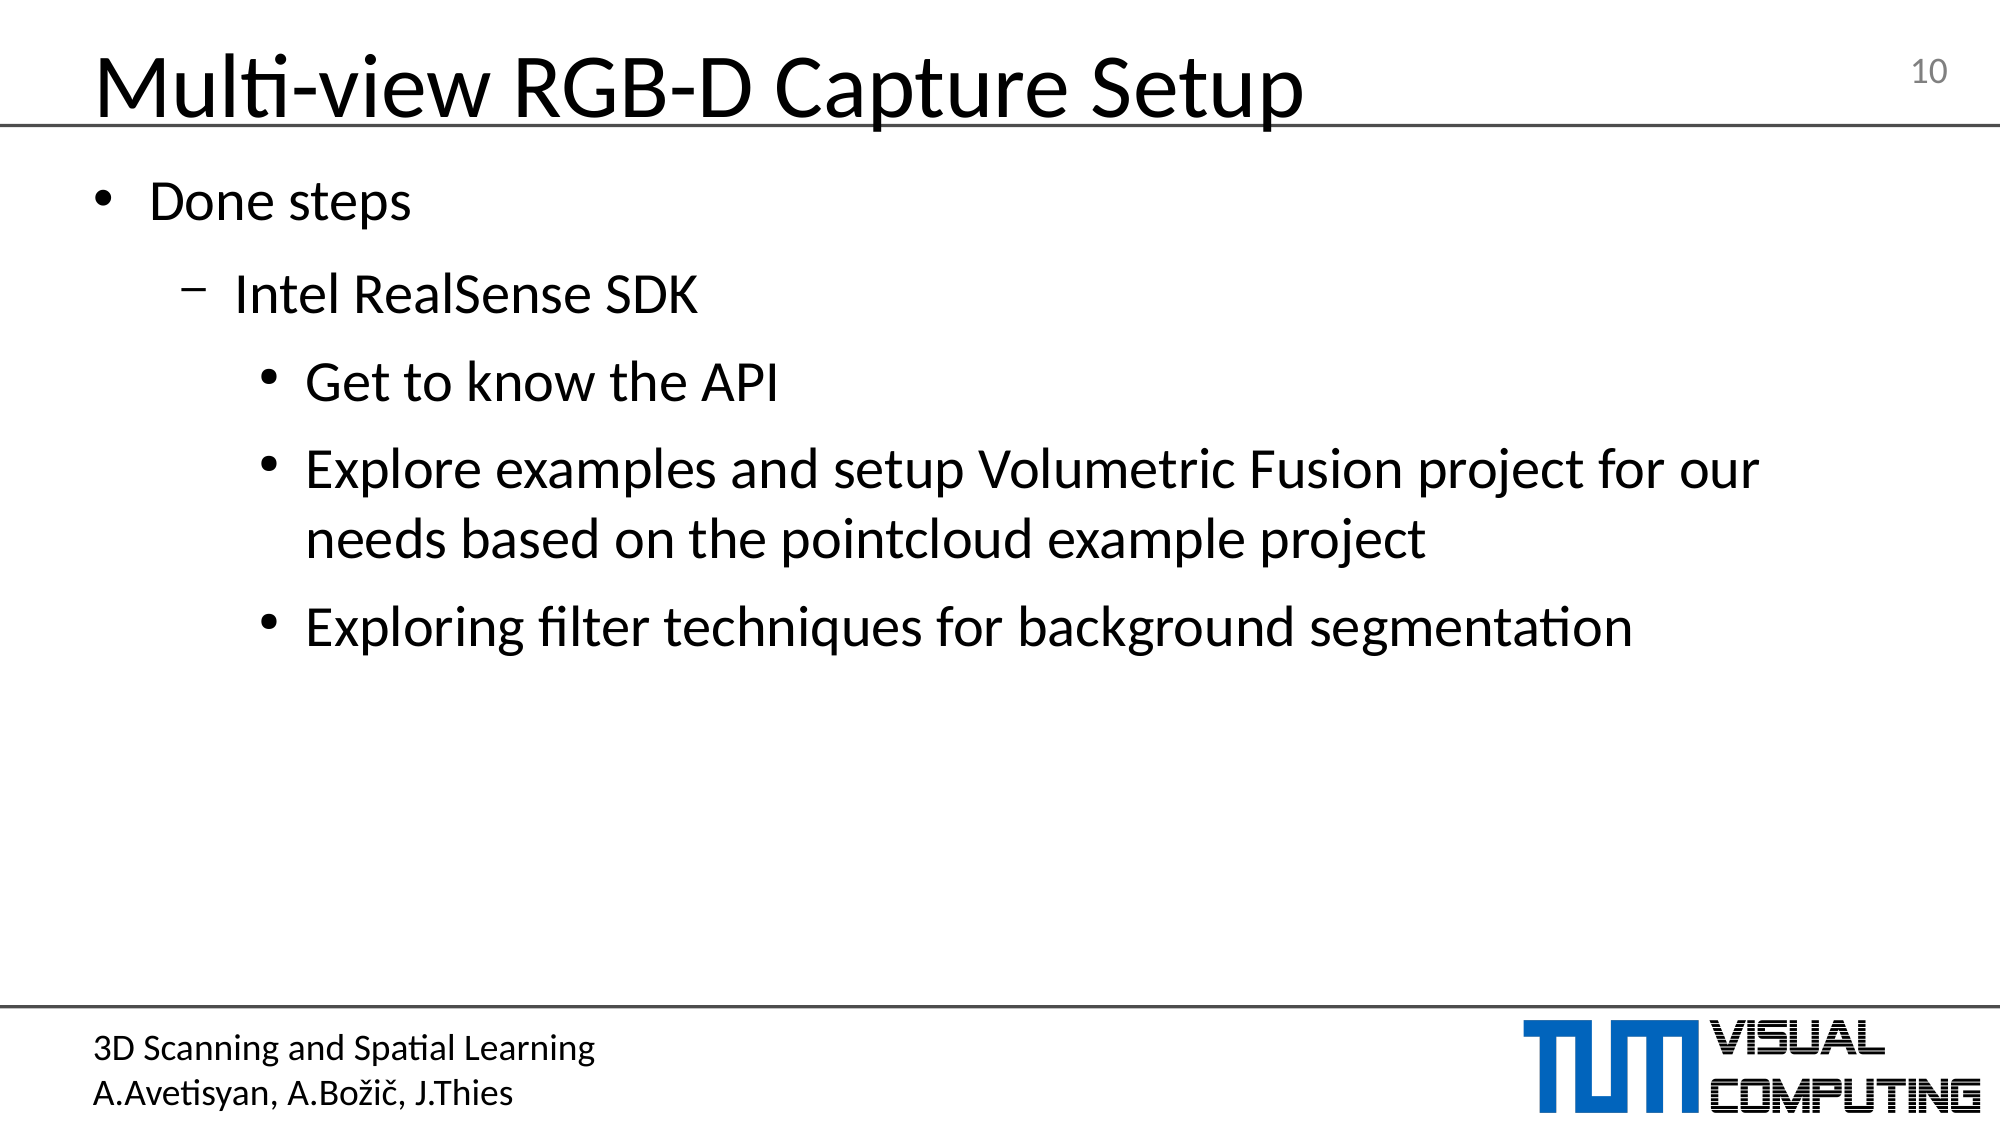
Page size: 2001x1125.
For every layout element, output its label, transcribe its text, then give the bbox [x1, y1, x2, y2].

picture [1523, 1018, 1983, 1117]
list Done steps Intel RealSense SDK Get to know the API Explore examples and setup Volumetric Fusion project for our needs based on the pointcloud example project Exploring filter techniques for background segmentation [78, 154, 1876, 959]
title Multi-view RGB-D Capture Setup [78, 0, 1510, 143]
